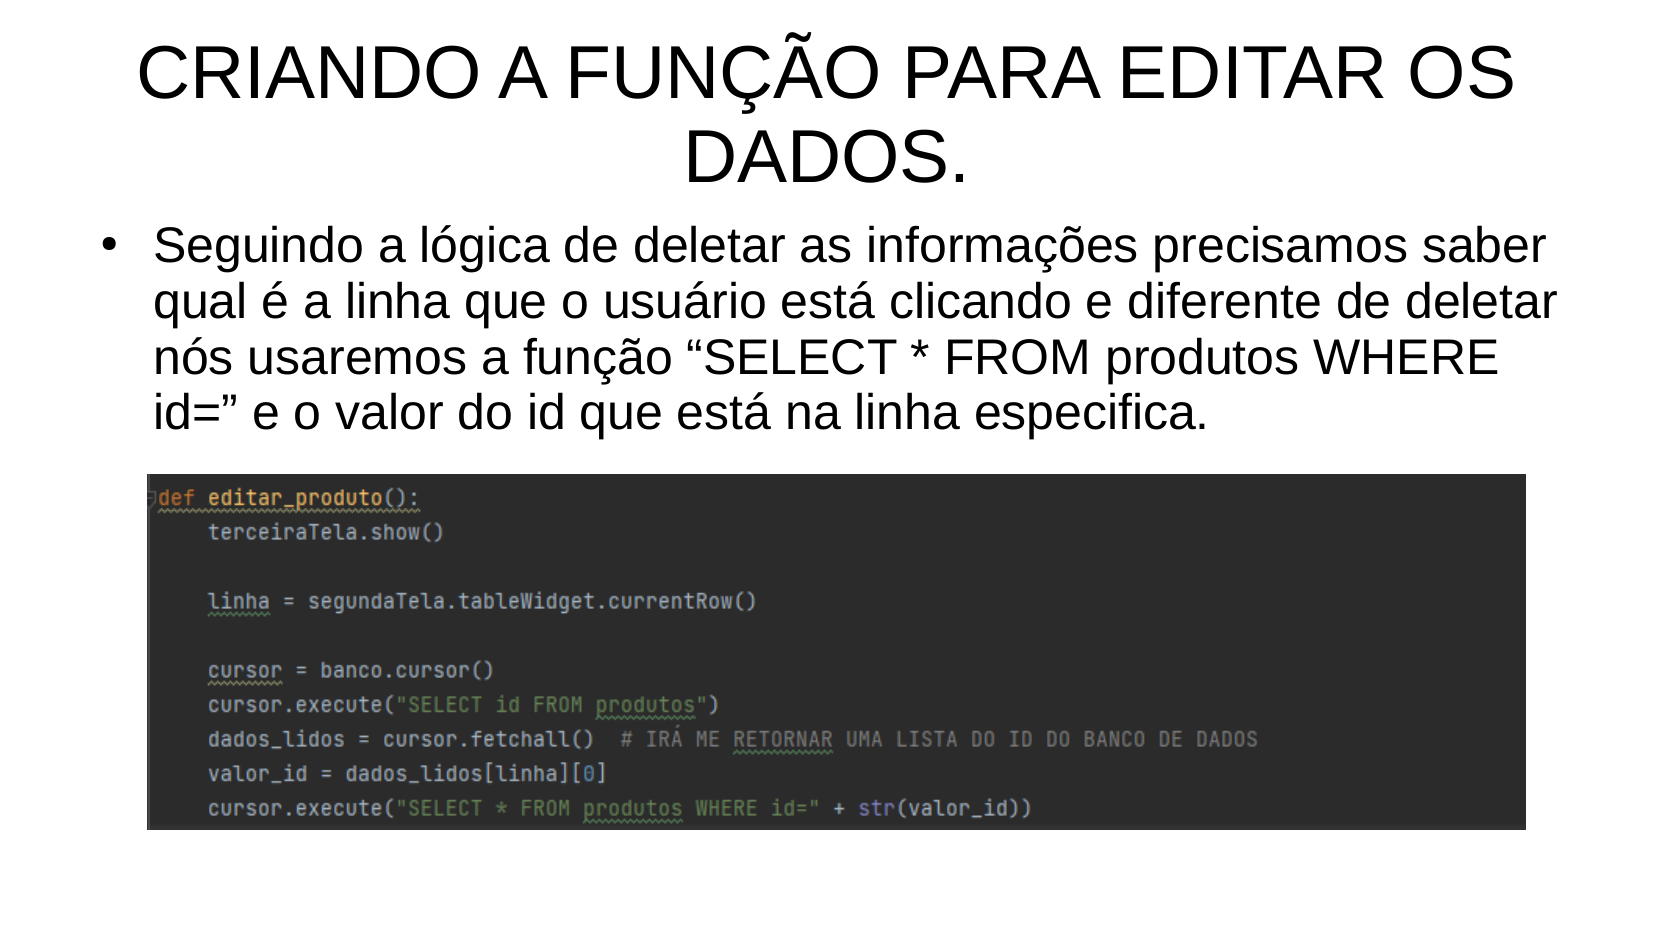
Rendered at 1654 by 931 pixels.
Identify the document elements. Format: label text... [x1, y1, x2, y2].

picture [147, 474, 1526, 830]
list Seguindo a lógica de deletar as informações precisamos saber qual é a linha que o usuário está clicando e diferente de deletar nós usaremos a função “SELECT * FROM produtos WHERE id=” e o valor do id que está na linha especifica. [82, 217, 1571, 475]
title CRIANDO A FUNÇÃO PARA EDITAR OS DADOS. [82, 30, 1571, 199]
